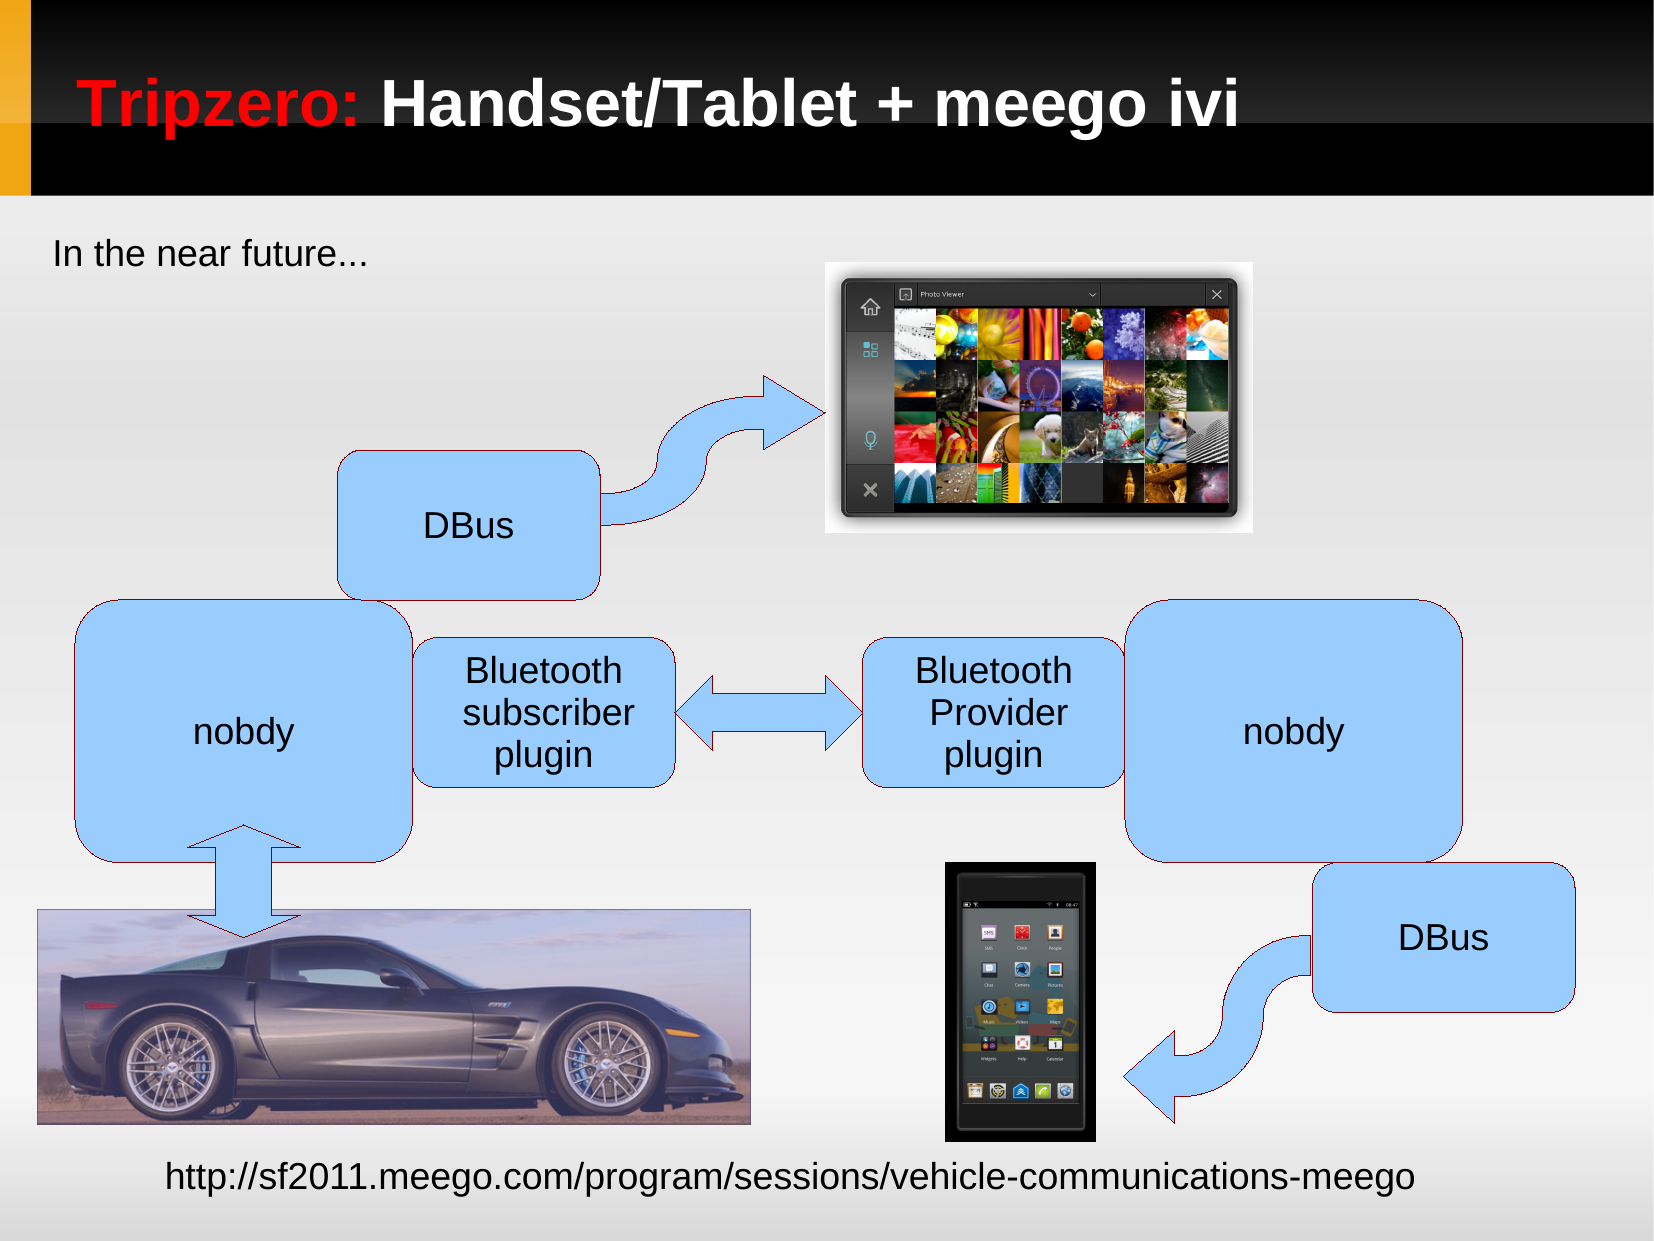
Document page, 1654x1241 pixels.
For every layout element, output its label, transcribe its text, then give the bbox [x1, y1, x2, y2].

text_box http://sf2011.meego.com/program/sessions/vehicle-communications-meego [150, 1148, 1436, 1206]
text_box nobdy [1124, 599, 1463, 863]
picture [0, 0, 1654, 1241]
text_box In the near future... [37, 225, 563, 282]
text_box [187, 824, 301, 938]
title Tripzero: Handset/Tablet + meego ivi [76, 0, 1565, 208]
text_box Bluetooth subscriber plugin [412, 637, 676, 788]
text_box [1123, 935, 1311, 1124]
text_box [600, 375, 826, 526]
text_box Bluetooth Provider plugin [862, 637, 1124, 788]
text_box DBus [337, 450, 601, 601]
text_box DBus [1312, 862, 1576, 1013]
text_box [674, 675, 863, 751]
text_box nobdy [74, 599, 413, 863]
